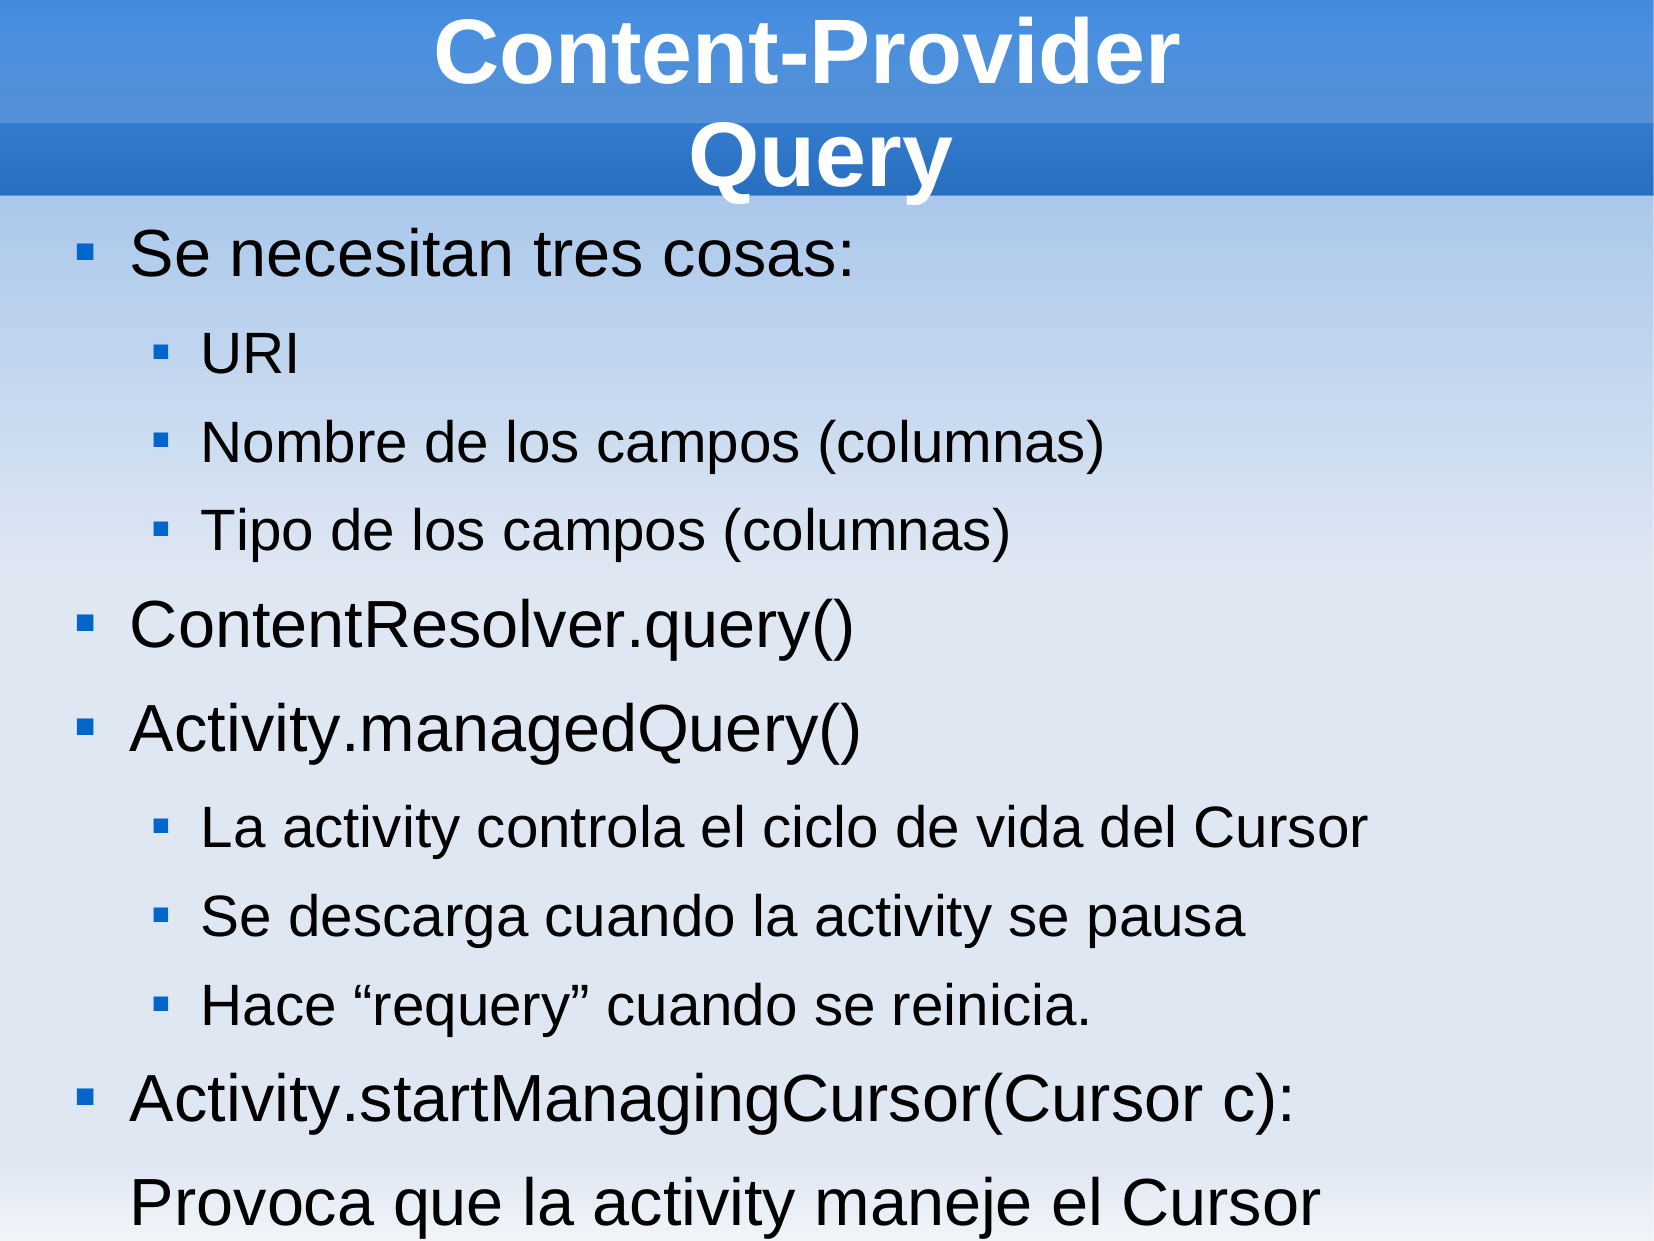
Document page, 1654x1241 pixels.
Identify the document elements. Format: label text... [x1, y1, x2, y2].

title Content-Provider Query [76, 0, 1565, 208]
list Se necesitan tres cosas: URI Nombre de los campos (columnas) Tipo de los campos (columnas) ContentResolver.query() Activity.managedQuery() La activity controla el ciclo de vida del Cursor Se descarga cuando la activity se pausa Hace “requery” cuando se reinicia. Activity.startManagingCursor(Cursor c): Provoca que la activity maneje el Cursor [59, 216, 1548, 1241]
picture [0, 0, 1654, 1241]
